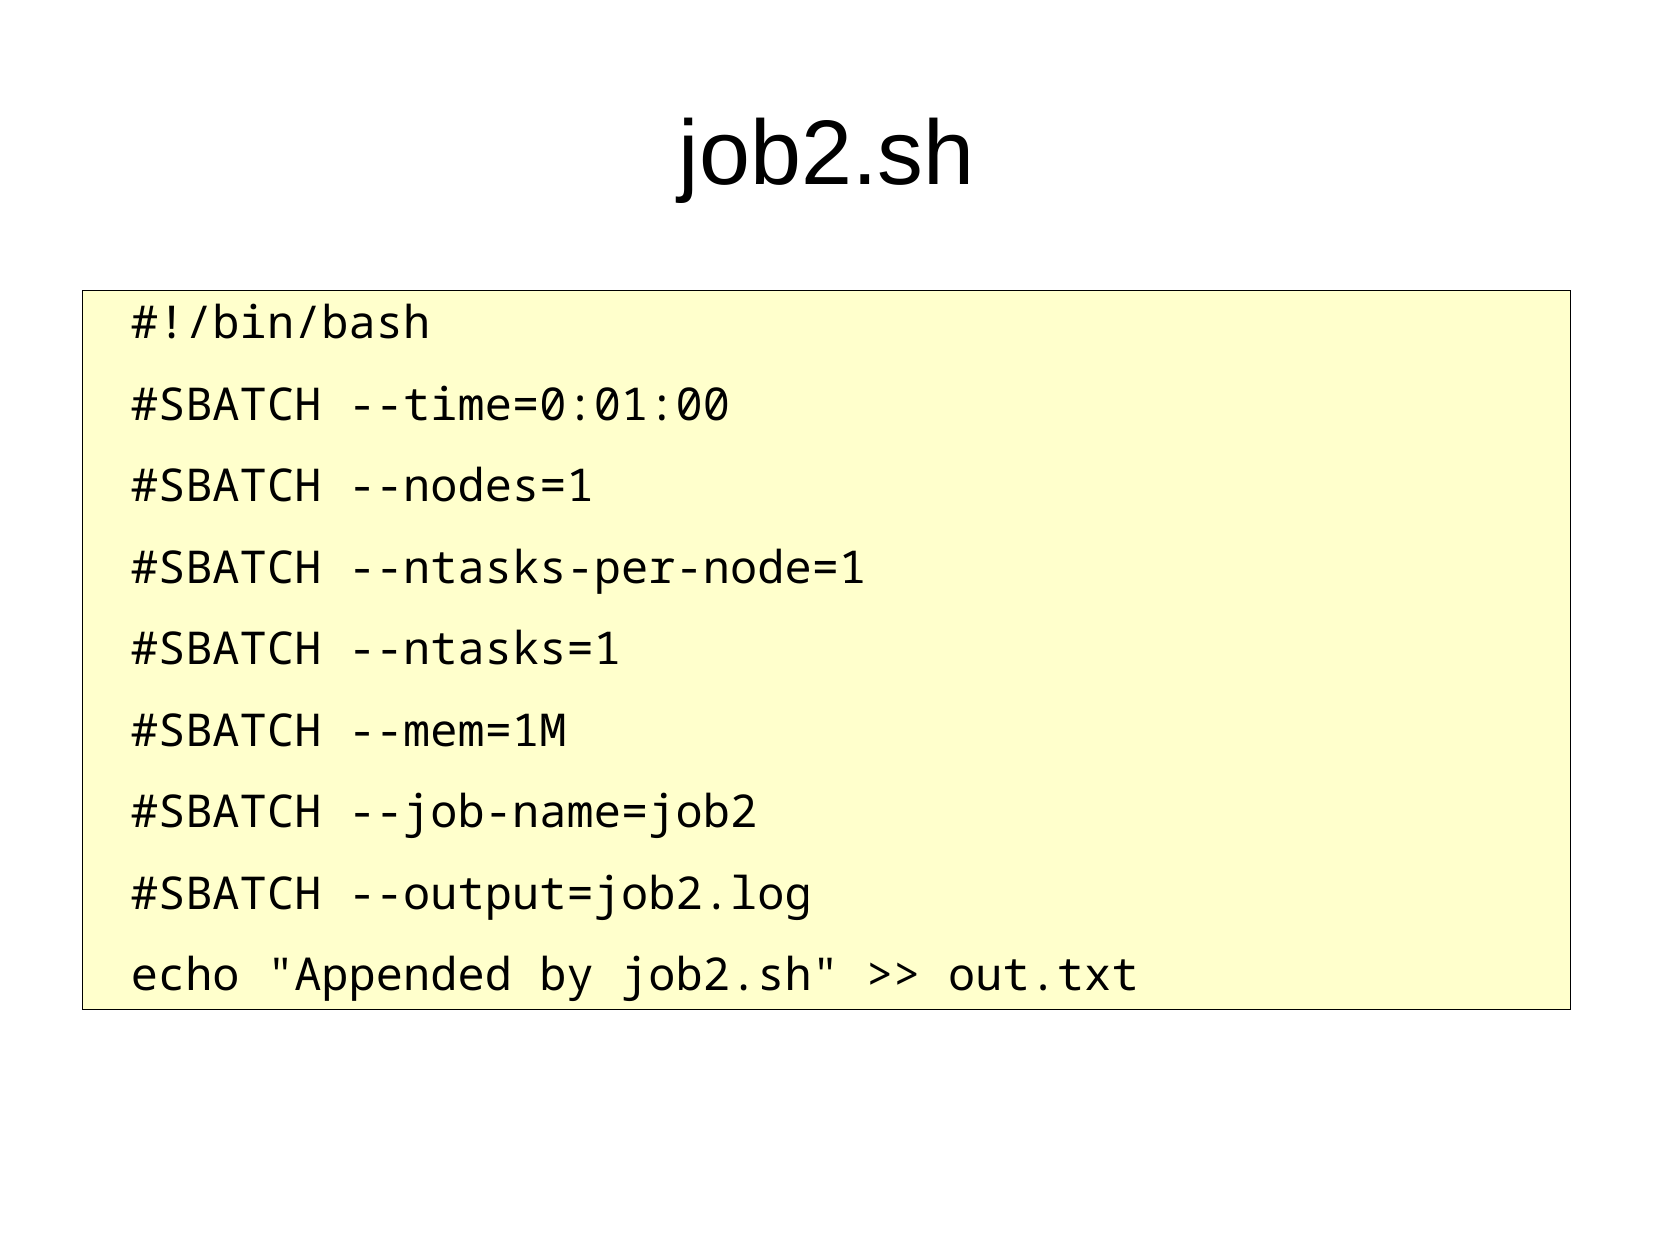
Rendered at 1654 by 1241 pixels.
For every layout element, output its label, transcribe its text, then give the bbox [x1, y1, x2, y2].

list #!/bin/bash #SBATCH --time=0:01:00 #SBATCH --nodes=1 #SBATCH --ntasks-per-node=1 #SBATCH --ntasks=1 #SBATCH --mem=1M #SBATCH --job-name=job2 #SBATCH --output=job2.log echo "Appended by job2.sh" >> out.txt [82, 290, 1571, 1010]
title job2.sh [82, 49, 1571, 257]
